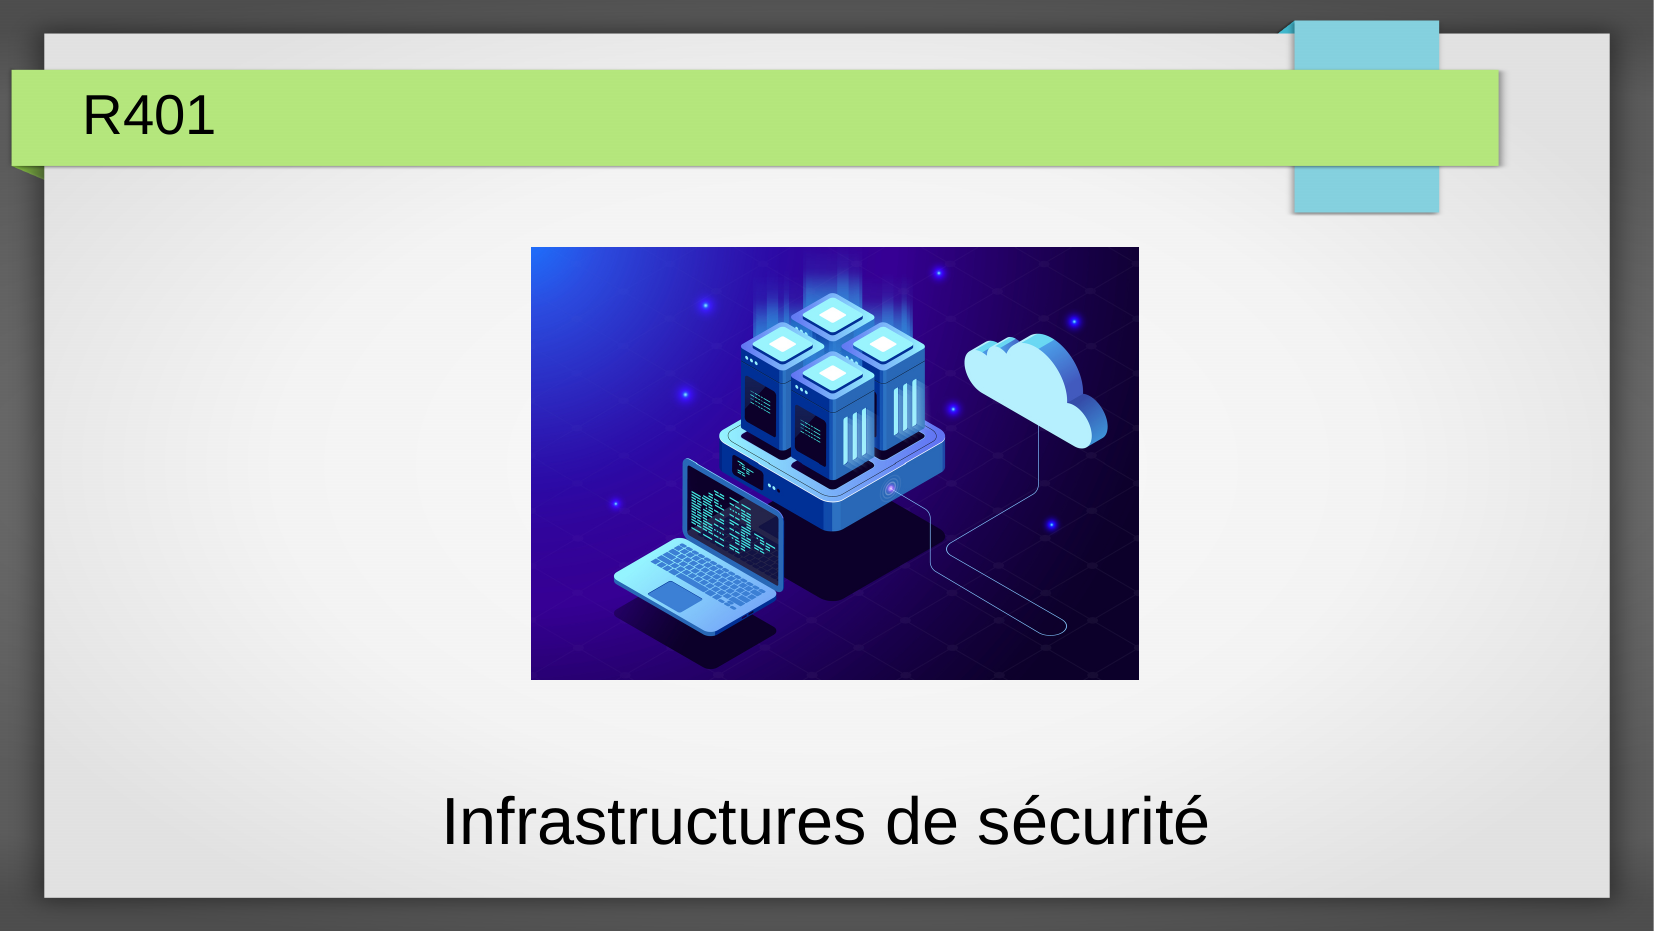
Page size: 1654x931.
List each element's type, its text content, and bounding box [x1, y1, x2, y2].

title R401 [82, 70, 1264, 160]
subtitle Infrastructures de sécurité [82, 744, 1571, 899]
picture [0, 0, 1654, 931]
